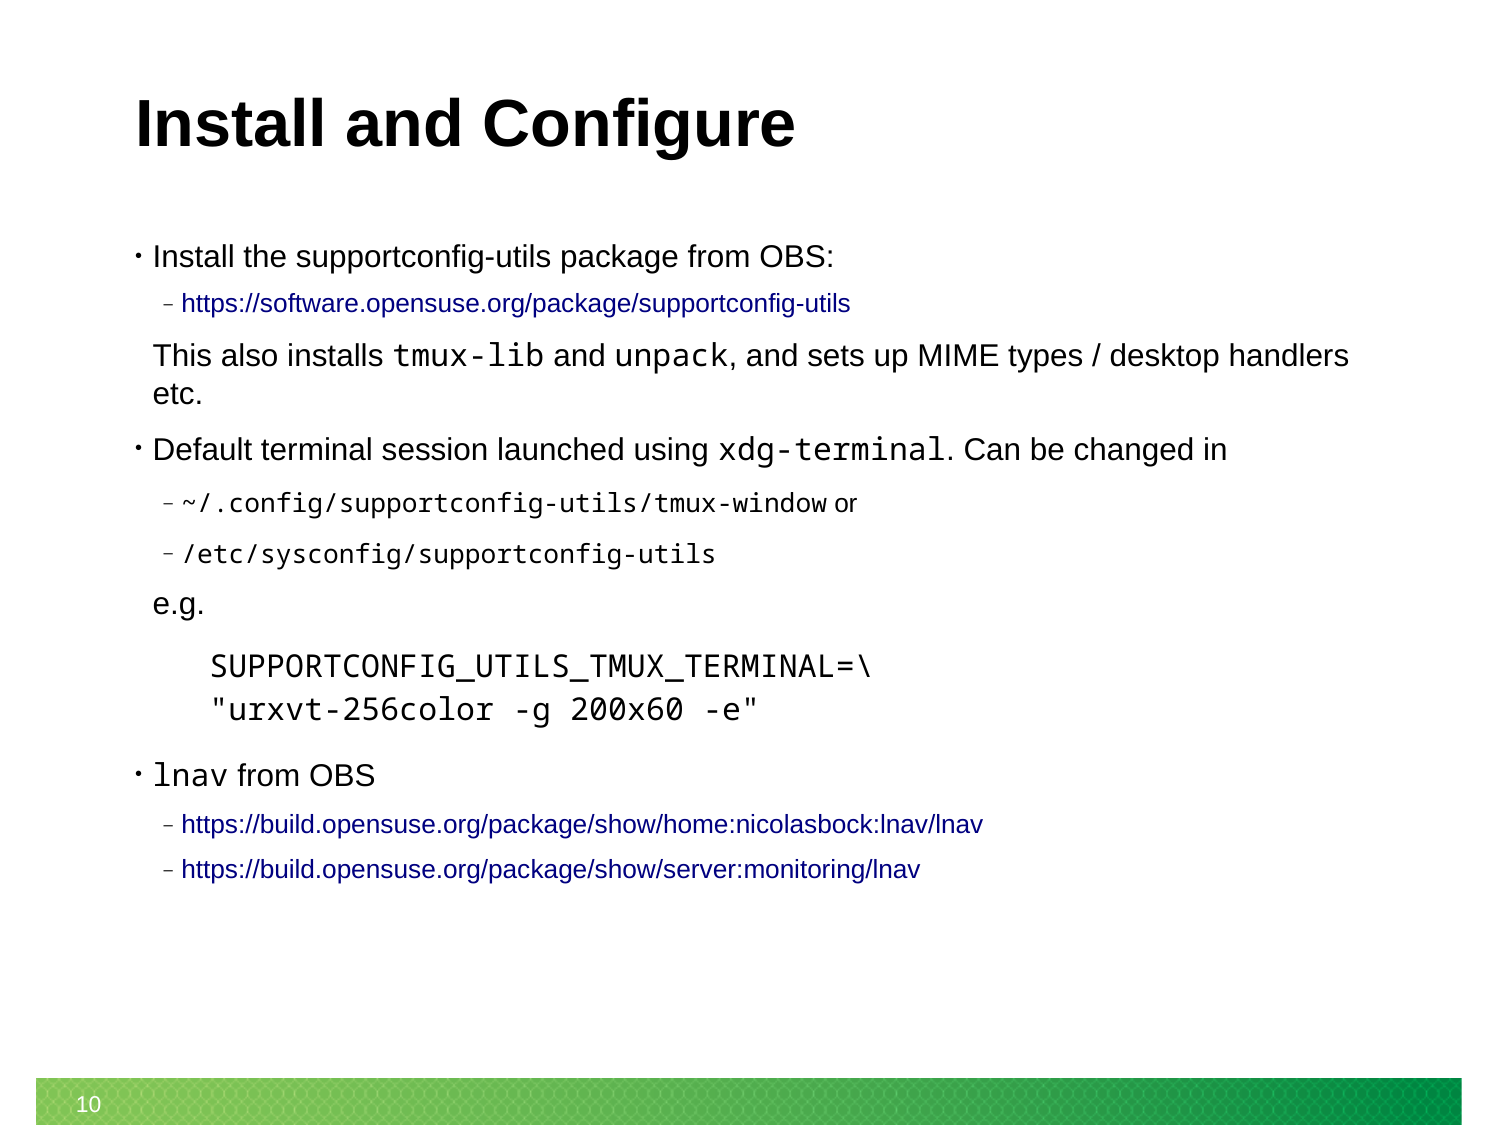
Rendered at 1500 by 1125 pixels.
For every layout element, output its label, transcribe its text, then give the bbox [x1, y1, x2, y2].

picture [36, 1078, 1462, 1125]
list Install the supportconfig-utils package from OBS: https://software.opensuse.org/package/supportconfig-utils This also installs tmux-lib and unpack, and sets up MIME types / desktop handlers etc. Default terminal session launched using xdg-terminal. Can be changed in ~/.config/supportconfig-utils/tmux-window or /etc/sysconfig/supportconfig-utils e.g. SUPPORTCONFIG_UTILS_TMUX_TERMINAL=\ "urxvt-256color -g 200x60 -e" lnav from OBS https://build.opensuse.org/package/show/home:nicolasbock:lnav/lnav https://build.opensuse.org/package/show/server:monitoring/lnav [135, 238, 1372, 892]
title Install and Configure [135, 41, 1372, 204]
